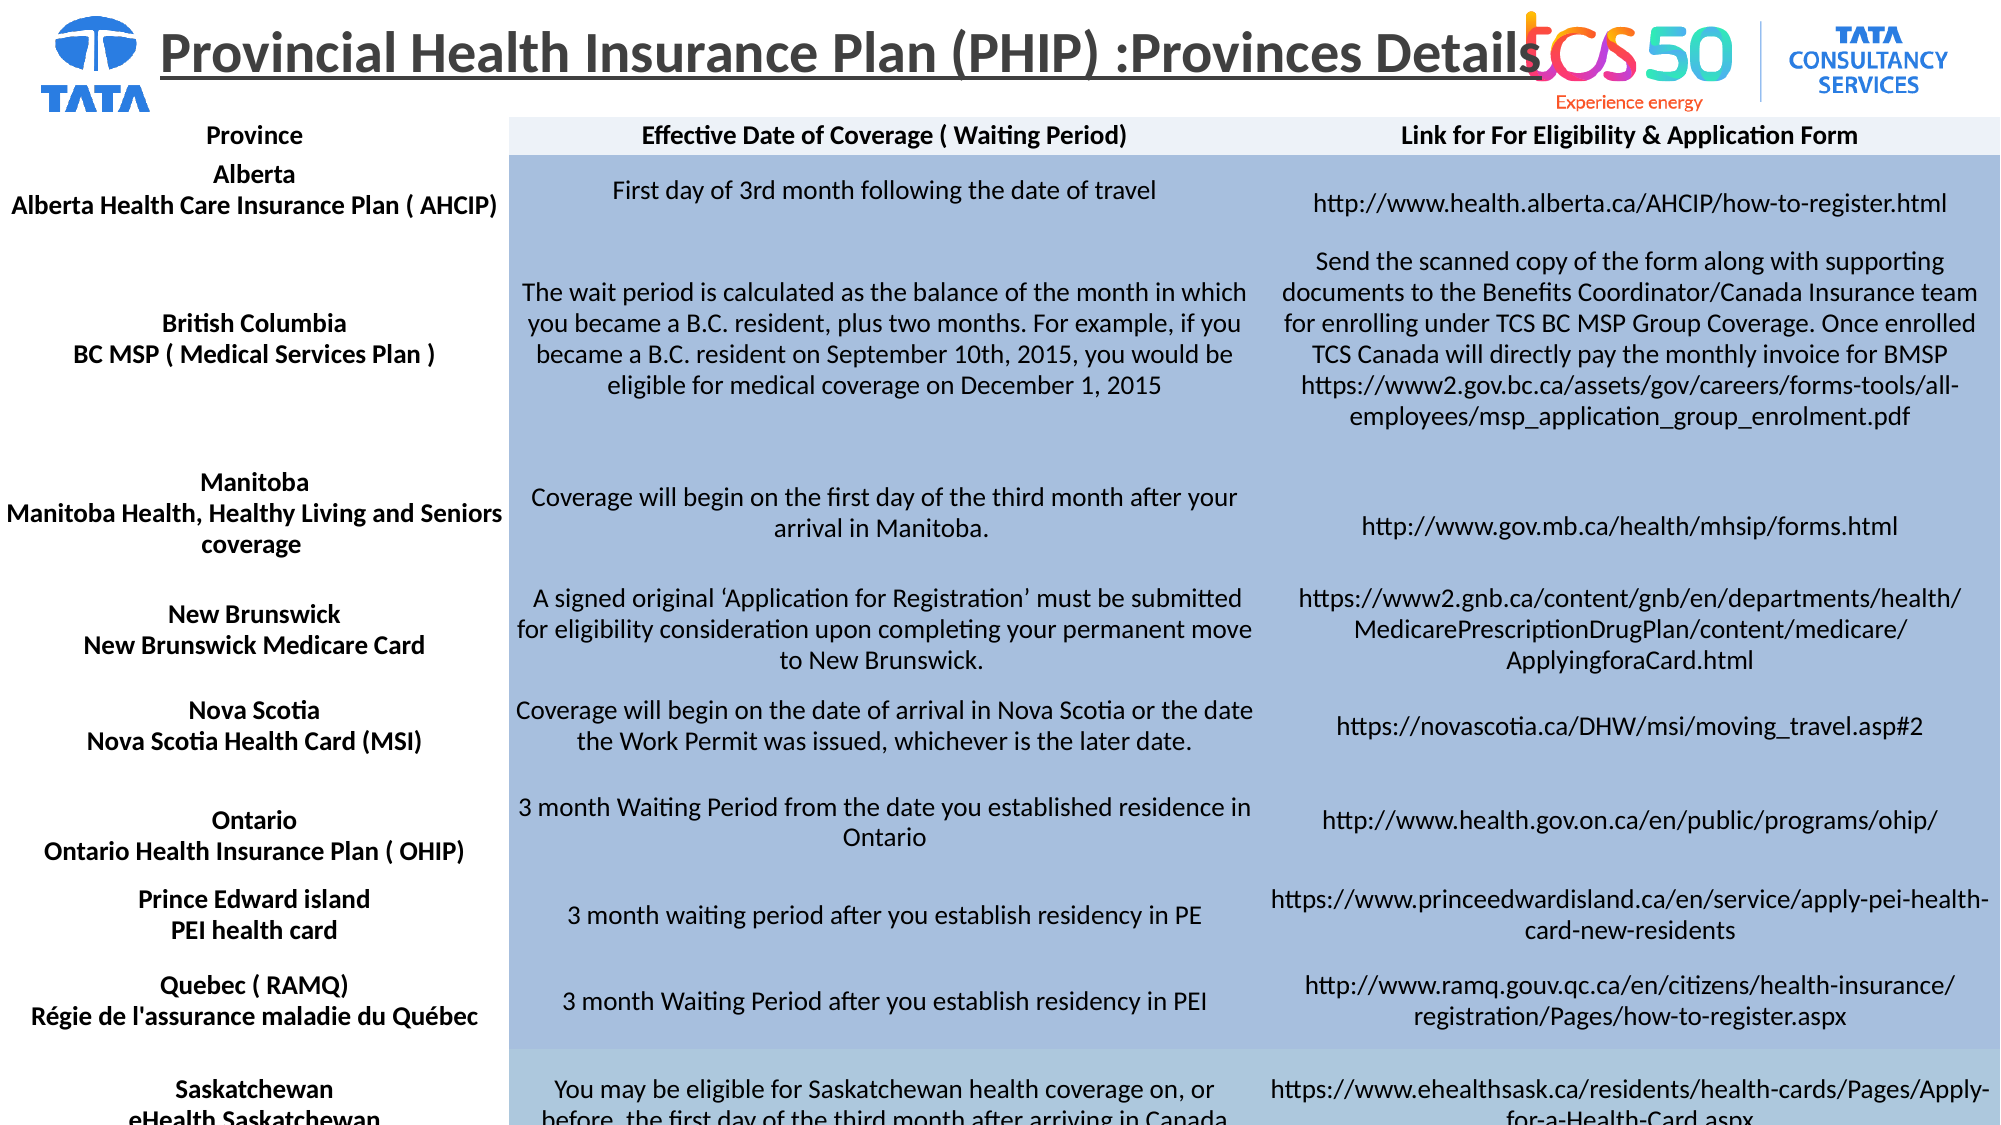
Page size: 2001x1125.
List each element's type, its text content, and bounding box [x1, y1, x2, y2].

table_cell http://www.ramq.gouv.qc.ca/en/citizens/health-insurance/registration/Pages/how-to-register.aspx [1260, 954, 2000, 1049]
table_header Link for For Eligibility & Application Form [1260, 117, 2000, 155]
table_cell New Brunswick New Brunswick Medicare Card [0, 575, 509, 684]
table_cell 3 month Waiting Period after you establish residency in PEI [509, 954, 1260, 1049]
table_cell 3 month Waiting Period from the date you established residence in Ontario [509, 768, 1260, 877]
table_cell http://www.health.alberta.ca/AHCIP/how-to-register.html [1260, 155, 2000, 226]
table_cell A signed original ‘Application for Registration’ must be submitted for eligibility consideration upon completing your permanent move to New Brunswick. [509, 575, 1260, 684]
table_cell Alberta Alberta Health Care Insurance Plan ( AHCIP) [0, 155, 509, 226]
table_cell Coverage will begin on the first day of the third month after your arrival in Manitoba. [509, 452, 1260, 575]
table_cell First day of 3rd month following the date of travel [509, 155, 1260, 226]
table_cell Ontario Ontario Health Insurance Plan ( OHIP) [0, 768, 509, 877]
table_cell Nova Scotia Nova Scotia Health Card (MSI) [0, 684, 509, 768]
table_cell Prince Edward island PEI health card [0, 877, 509, 954]
table_cell Saskatchewan eHealth Saskatchewan [0, 1049, 509, 1125]
table_cell https://novascotia.ca/DHW/msi/moving_travel.asp#2 [1260, 684, 2000, 768]
table_cell https://www.ehealthsask.ca/residents/health-cards/Pages/Apply-for-a-Health-Card.aspx [1260, 1049, 2000, 1125]
table_cell http://www.gov.mb.ca/health/mhsip/forms.html [1260, 452, 2000, 575]
table_cell Coverage will begin on the date of arrival in Nova Scotia or the date the Work Permit was issued, whichever is the later date. [509, 684, 1260, 768]
table_cell You may be eligible for Saskatchewan health coverage on, or before, the first day of the third month after arriving in Canada [509, 1049, 1260, 1125]
table_cell British Columbia BC MSP ( Medical Services Plan ) [0, 226, 509, 452]
table_cell 3 month waiting period after you establish residency in PE [509, 877, 1260, 954]
title Provincial Health Insurance Plan (PHIP) :Provinces Details [145, 17, 2000, 117]
table_cell https://www2.gnb.ca/content/gnb/en/departments/health/MedicarePrescriptionDrugPlan/content/medicare/ApplyingforaCard.html [1260, 575, 2000, 684]
picture [1526, 11, 1948, 17]
table_header Province [0, 117, 509, 155]
table_cell Send the scanned copy of the form along with supporting documents to the Benefits Coordinator/Canada Insurance team for enrolling under TCS BC MSP Group Coverage. Once enrolled TCS Canada will directly pay the monthly invoice for BMSP https://www2.gov.bc.ca/assets/gov/careers/forms-tools/all-employees/msp_application_group_enrolment.pdf [1260, 226, 2000, 452]
table_cell Manitoba Manitoba Health, Healthy Living and Seniors coverage [0, 452, 509, 575]
table_header Effective Date of Coverage ( Waiting Period) [509, 117, 1260, 155]
table_cell The wait period is calculated as the balance of the month in which you became a B.C. resident, plus two months. For example, if you became a B.C. resident on September 10th, 2015, you would be eligible for medical coverage on December 1, 2015 [509, 226, 1260, 452]
table_cell http://www.health.gov.on.ca/en/public/programs/ohip/ [1260, 768, 2000, 877]
picture [41, 16, 150, 112]
table_cell https://www.princeedwardisland.ca/en/service/apply-pei-health-card-new-residents [1260, 877, 2000, 954]
table_cell Quebec ( RAMQ) Régie de l'assurance maladie du Québec [0, 954, 509, 1049]
